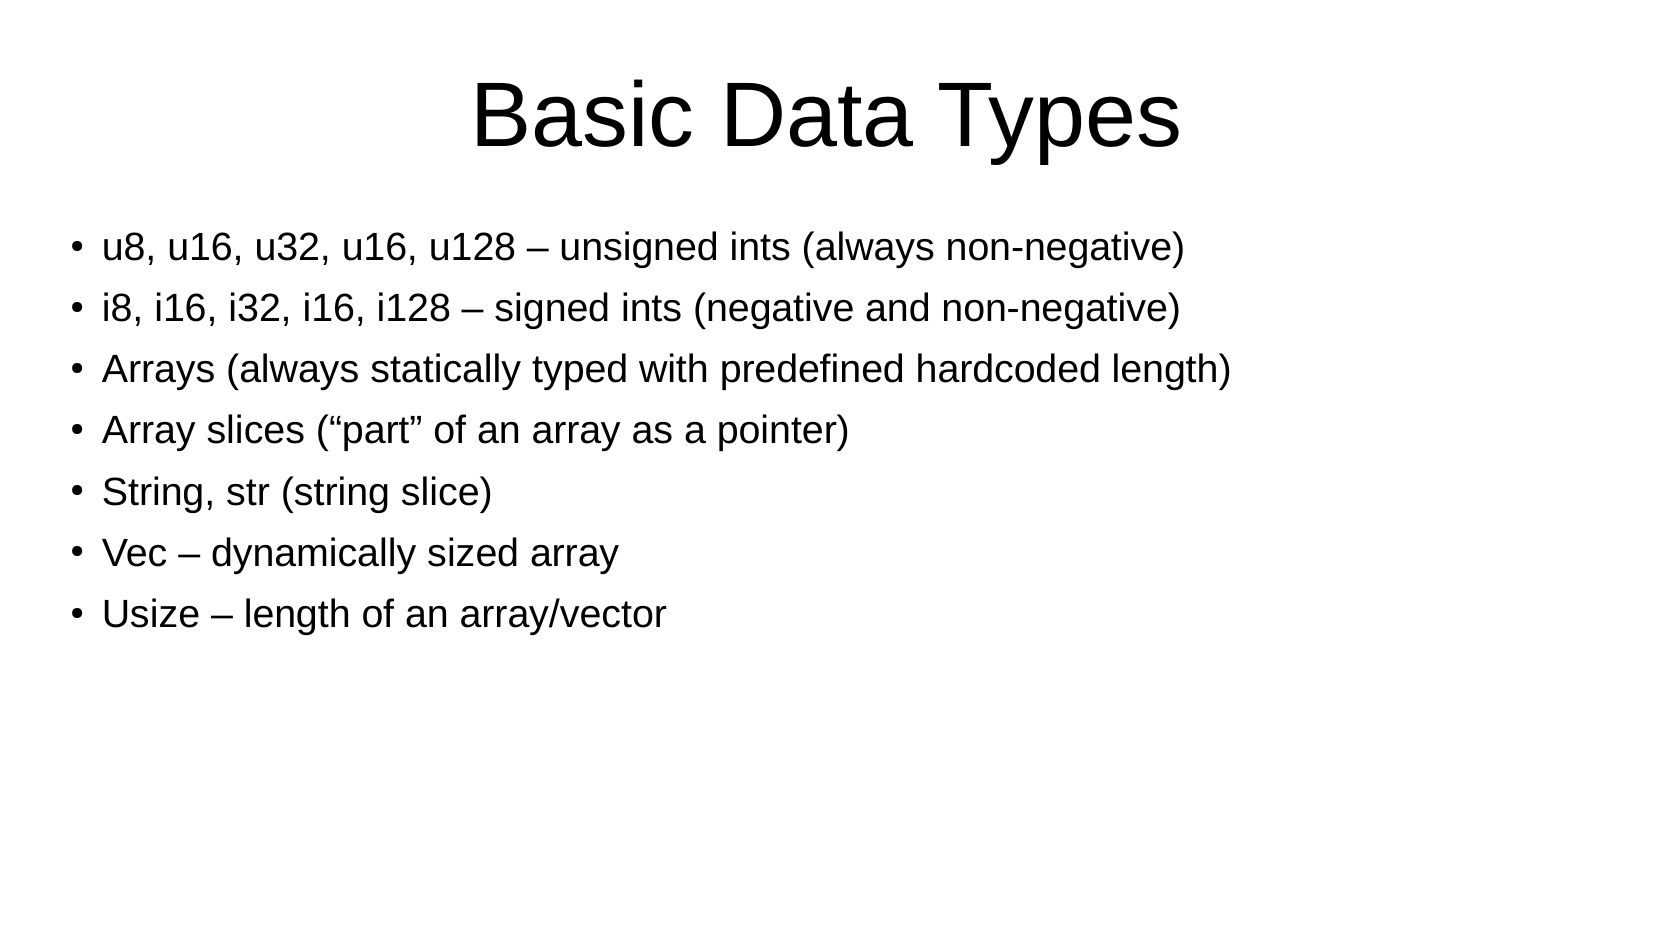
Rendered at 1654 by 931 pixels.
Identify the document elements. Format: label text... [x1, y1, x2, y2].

list u8, u16, u32, u16, u128 – unsigned ints (always non-negative) i8, i16, i32, i16, i128 – signed ints (negative and non-negative) Arrays (always statically typed with predefined hardcoded length) Array slices (“part” of an array as a pointer) String, str (string slice) Vec – dynamically sized array Usize – length of an array/vector [60, 225, 1636, 645]
title Basic Data Types [82, 37, 1571, 193]
